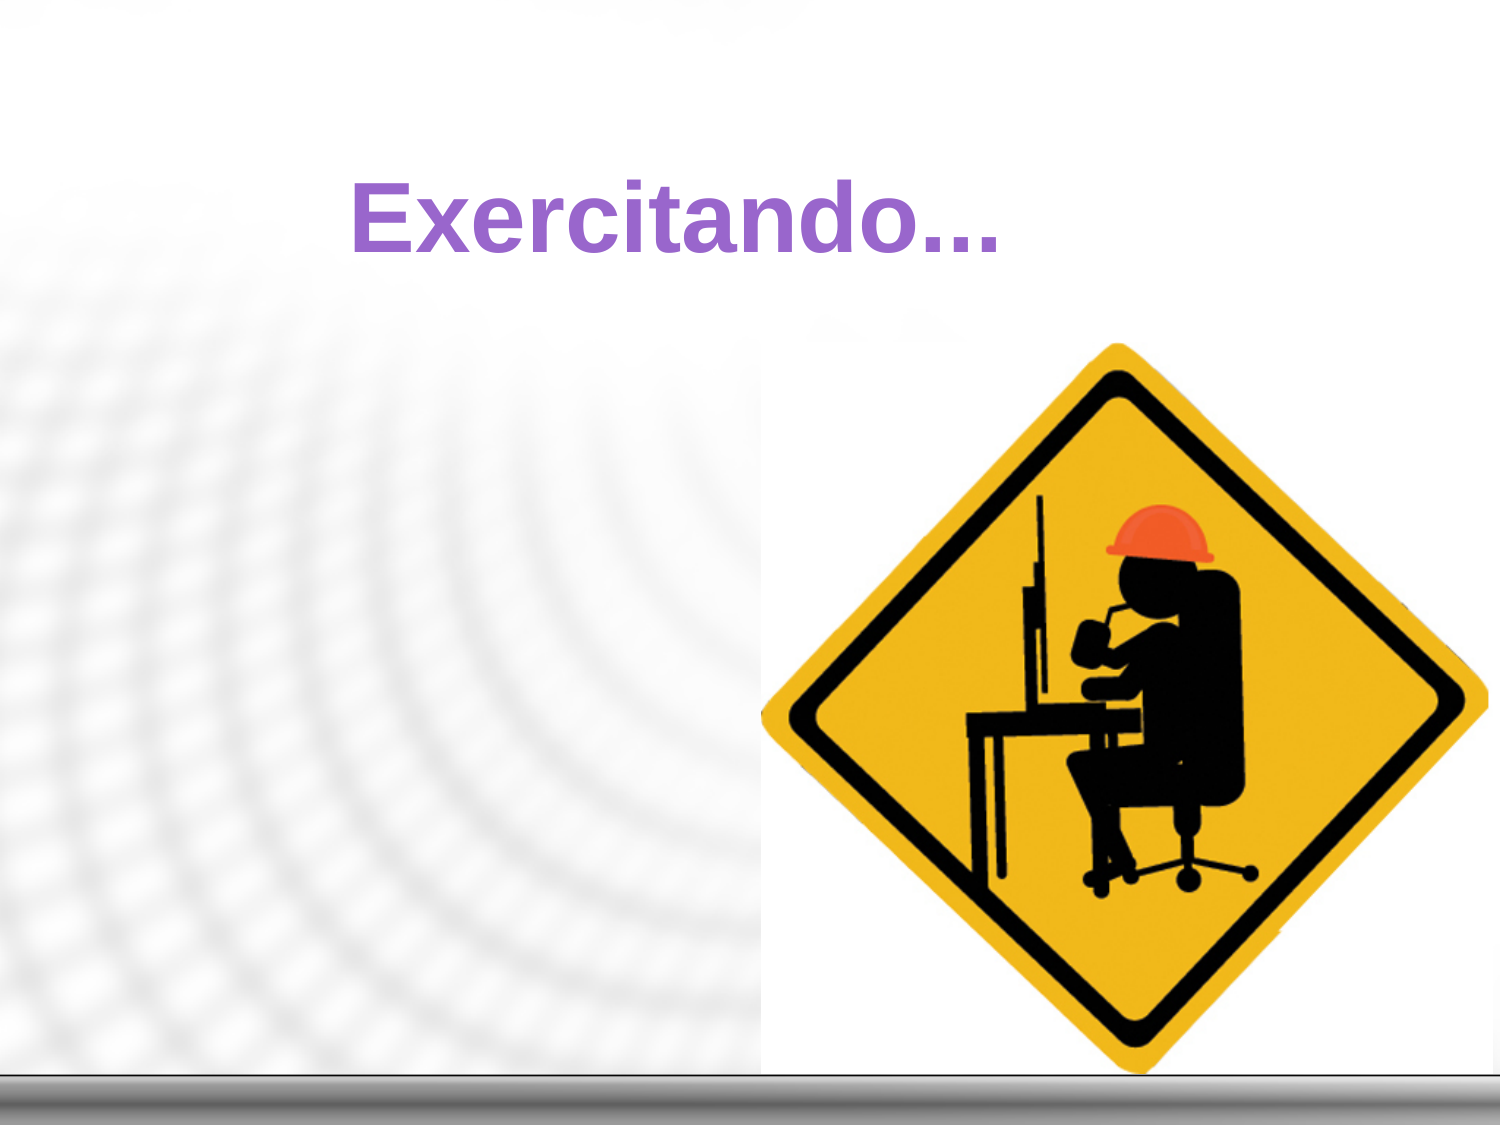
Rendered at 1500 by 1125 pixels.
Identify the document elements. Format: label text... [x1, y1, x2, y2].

picture [0, 0, 1500, 1125]
subtitle Exercitando... [0, 3, 1353, 422]
